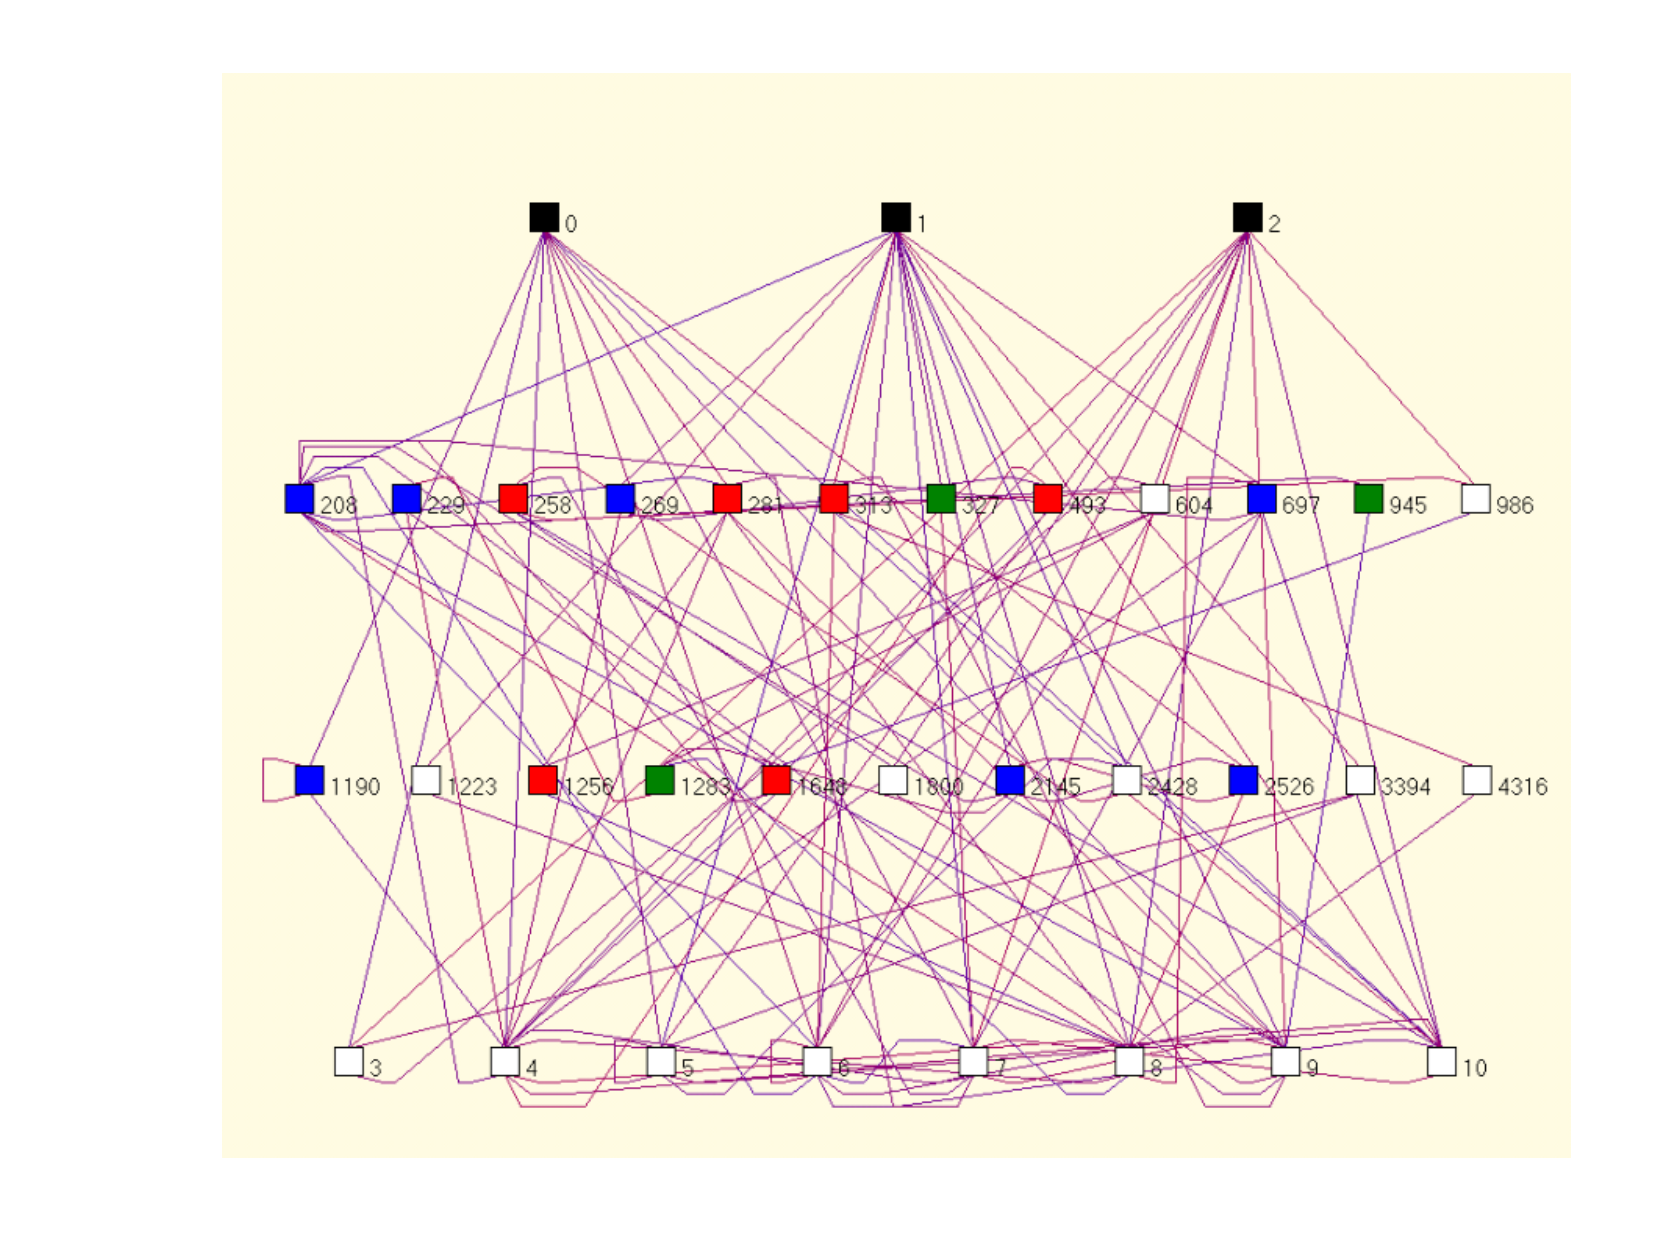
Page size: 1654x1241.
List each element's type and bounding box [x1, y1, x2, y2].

picture [222, 73, 1571, 1158]
